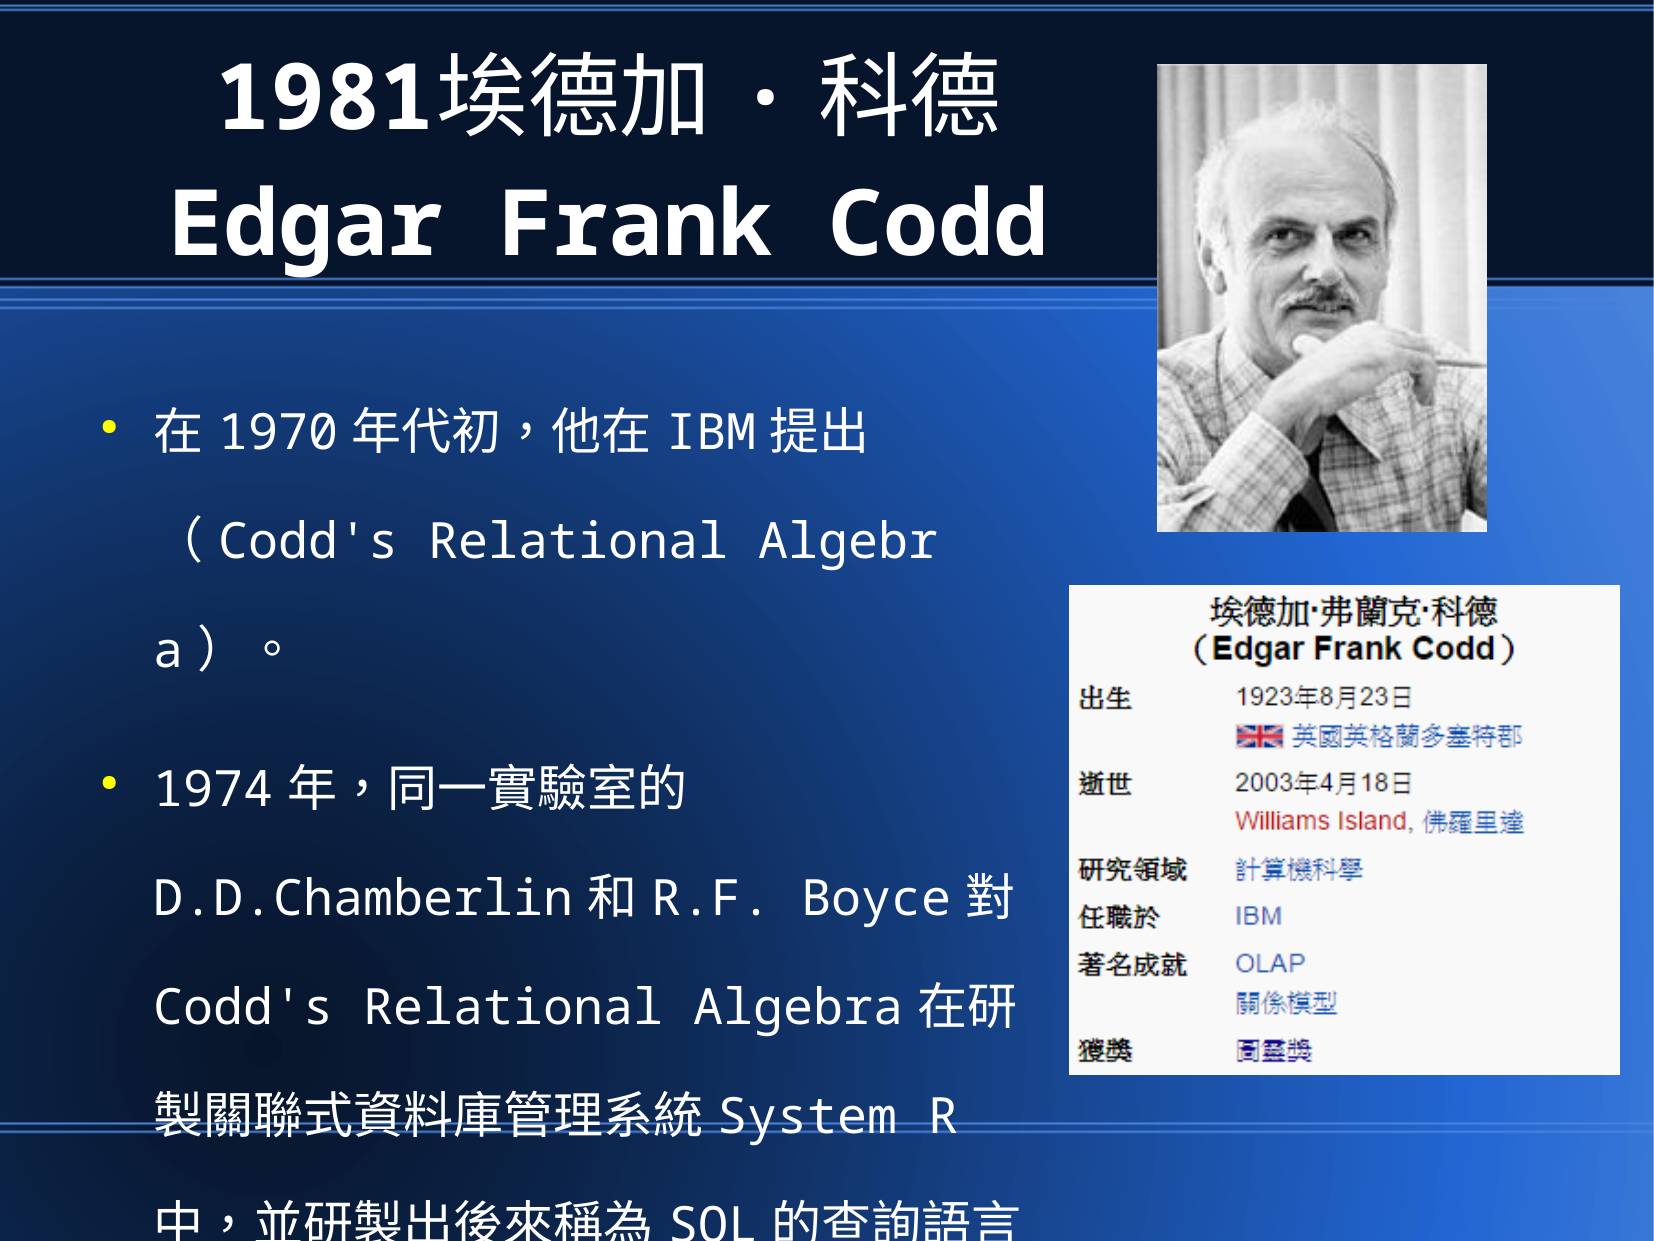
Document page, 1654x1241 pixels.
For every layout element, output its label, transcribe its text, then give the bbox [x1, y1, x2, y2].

picture [369, 1231, 387, 1241]
picture [330, 1224, 342, 1241]
picture [929, 1232, 937, 1240]
list 在1970年代初，他在IBM提出（Codd's Relational Algebra）。 1974年，同一實驗室的D.D.Chamberlin和R.F. Boyce對Codd's Relational Algebra在研製關聯式資料庫管理系統System R中，並研製出後來稱為SQL的查詢語言 1976年陳品山提出E-R Model。 [82, 355, 1063, 1170]
picture [312, 1221, 319, 1236]
picture [984, 1233, 1008, 1241]
picture [513, 1229, 526, 1241]
picture [180, 1213, 194, 1226]
picture [779, 1225, 789, 1237]
picture [947, 1231, 962, 1240]
picture [334, 1206, 342, 1221]
picture [705, 1210, 721, 1238]
picture [162, 1213, 176, 1226]
title 1981 埃德加·科德 Edgar Frank Codd [82, 32, 1134, 273]
picture [530, 1230, 542, 1241]
picture [898, 1227, 905, 1233]
picture [274, 1214, 281, 1240]
picture [878, 1232, 886, 1240]
picture [578, 1236, 595, 1241]
picture [465, 1212, 480, 1241]
picture [625, 1212, 638, 1218]
picture [0, 0, 1654, 1241]
picture [478, 1229, 491, 1236]
picture [618, 1221, 642, 1227]
picture [779, 1211, 789, 1222]
